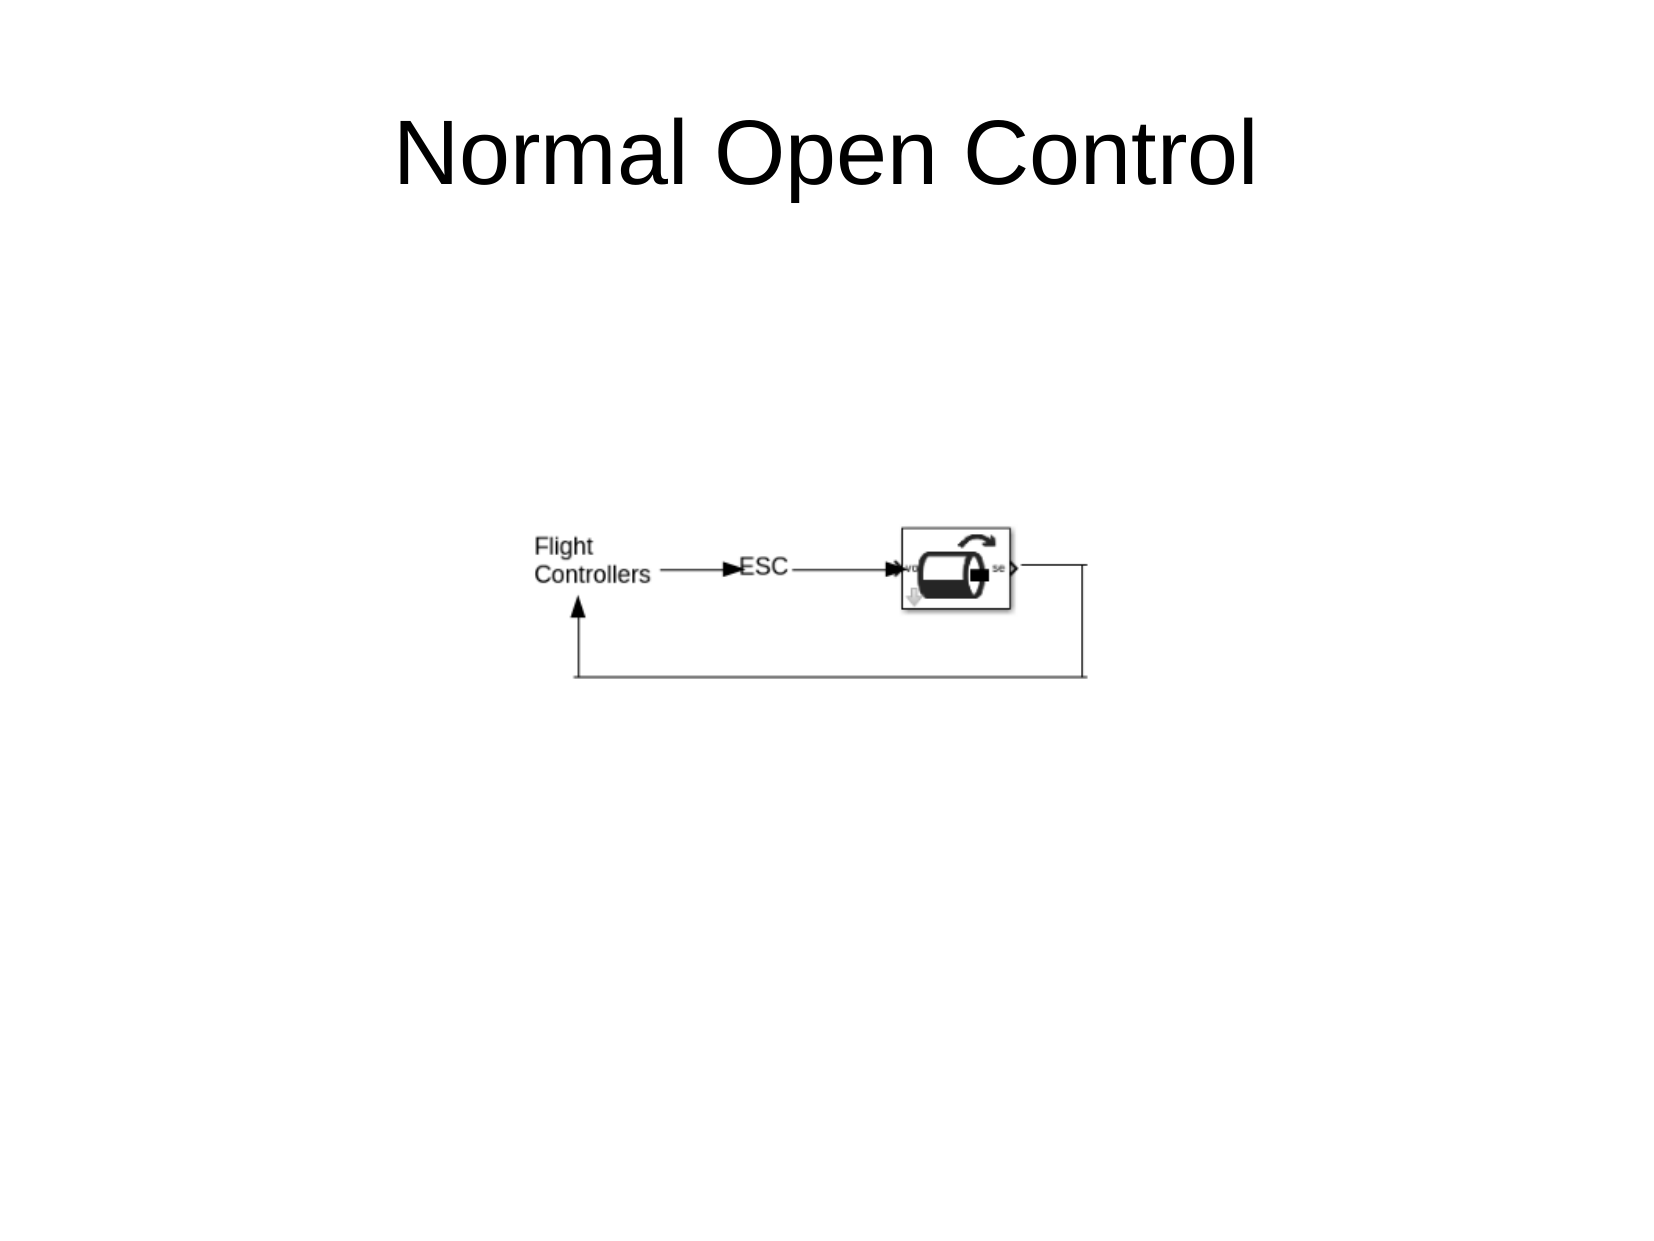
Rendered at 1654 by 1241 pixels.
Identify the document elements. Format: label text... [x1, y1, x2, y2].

picture [484, 486, 1177, 748]
title Normal Open Control [82, 49, 1571, 257]
